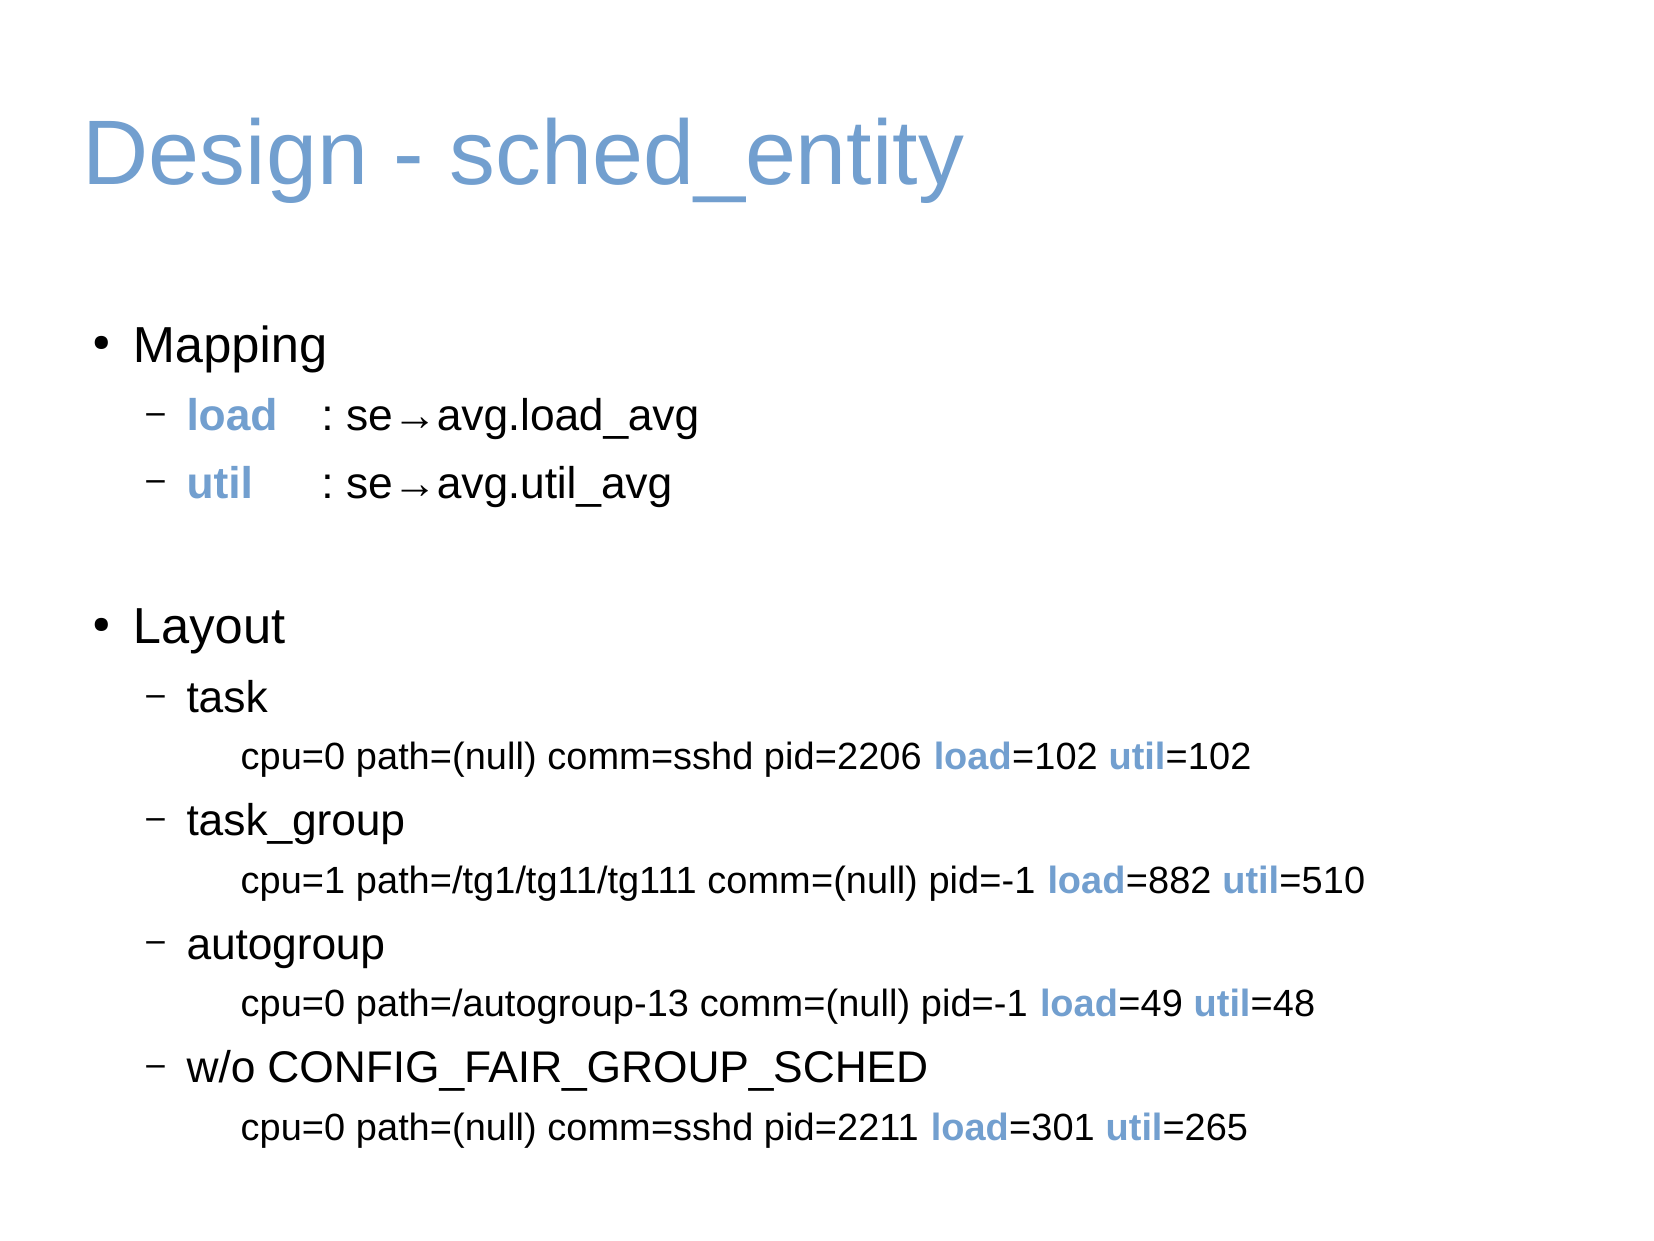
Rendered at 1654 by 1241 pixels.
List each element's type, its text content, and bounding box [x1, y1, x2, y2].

list Mapping load : se→avg.load_avg util : se→avg.util_avg Layout task cpu=0 path=(null) comm=sshd pid=2206 load=102 util=102 task_group cpu=1 path=/tg1/tg11/tg111 comm=(null) pid=-1 load=882 util=510 autogroup cpu=0 path=/autogroup-13 comm=(null) pid=-1 load=49 util=48 w/o CONFIG_FAIR_GROUP_SCHED cpu=0 path=(null) comm=sshd pid=2211 load=301 util=265 [79, 236, 1379, 1179]
title Design - sched_entity [82, 49, 1571, 257]
